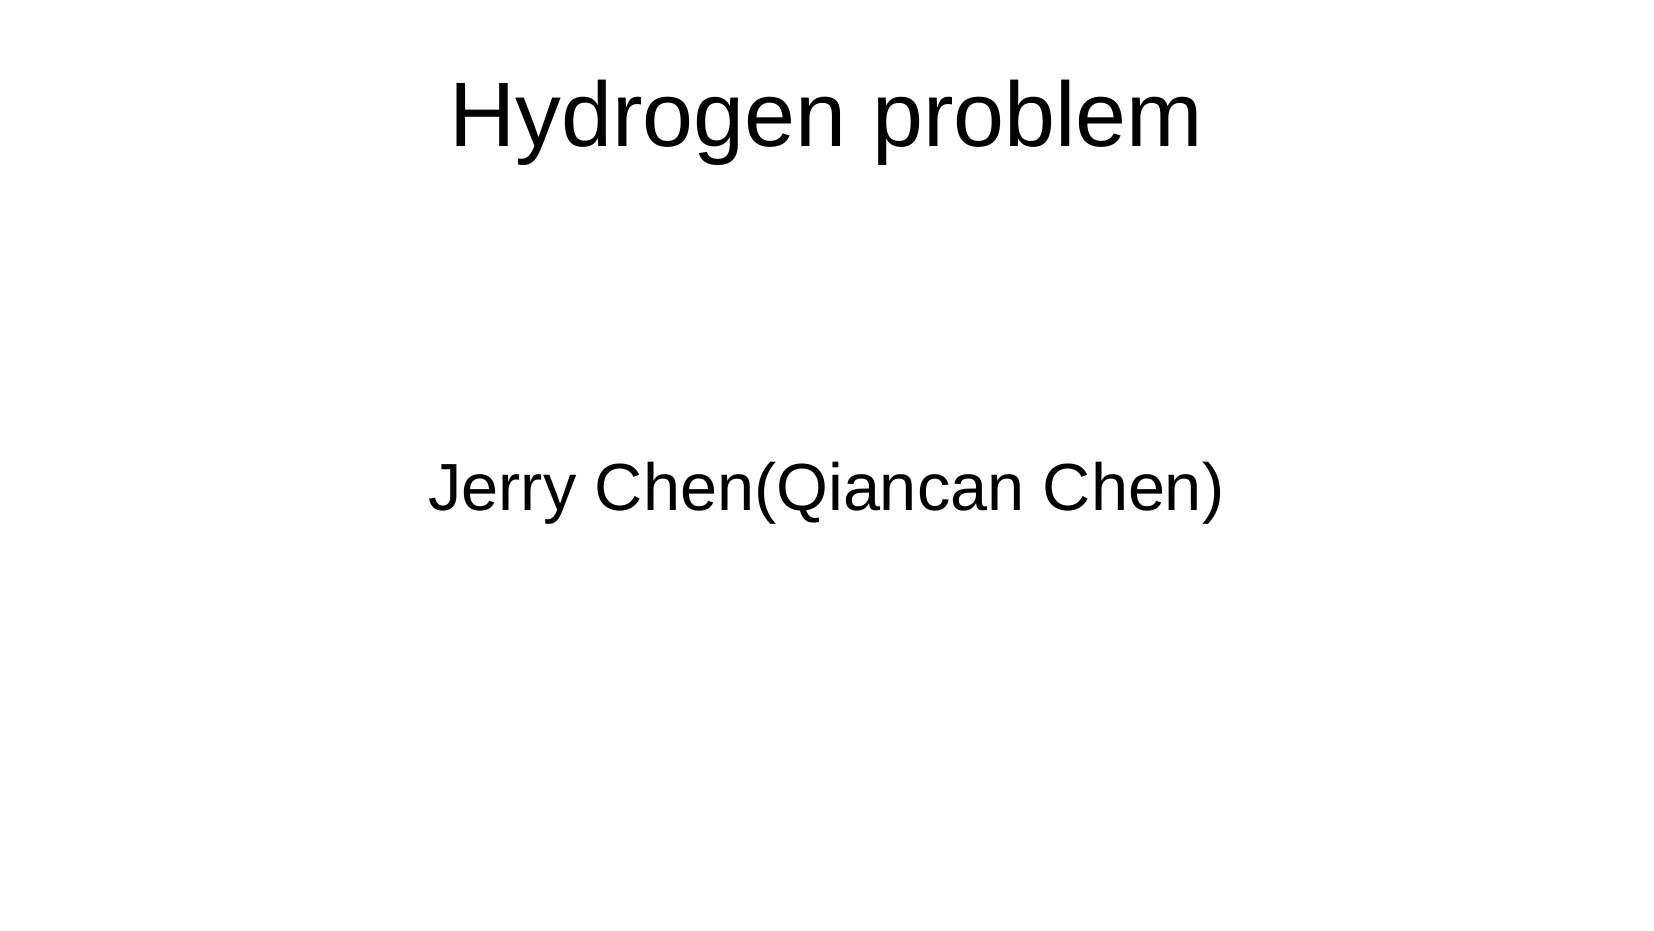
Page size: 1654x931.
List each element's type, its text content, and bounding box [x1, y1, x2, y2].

subtitle Jerry Chen(Qiancan Chen) [82, 217, 1571, 758]
title Hydrogen problem [82, 37, 1571, 193]
